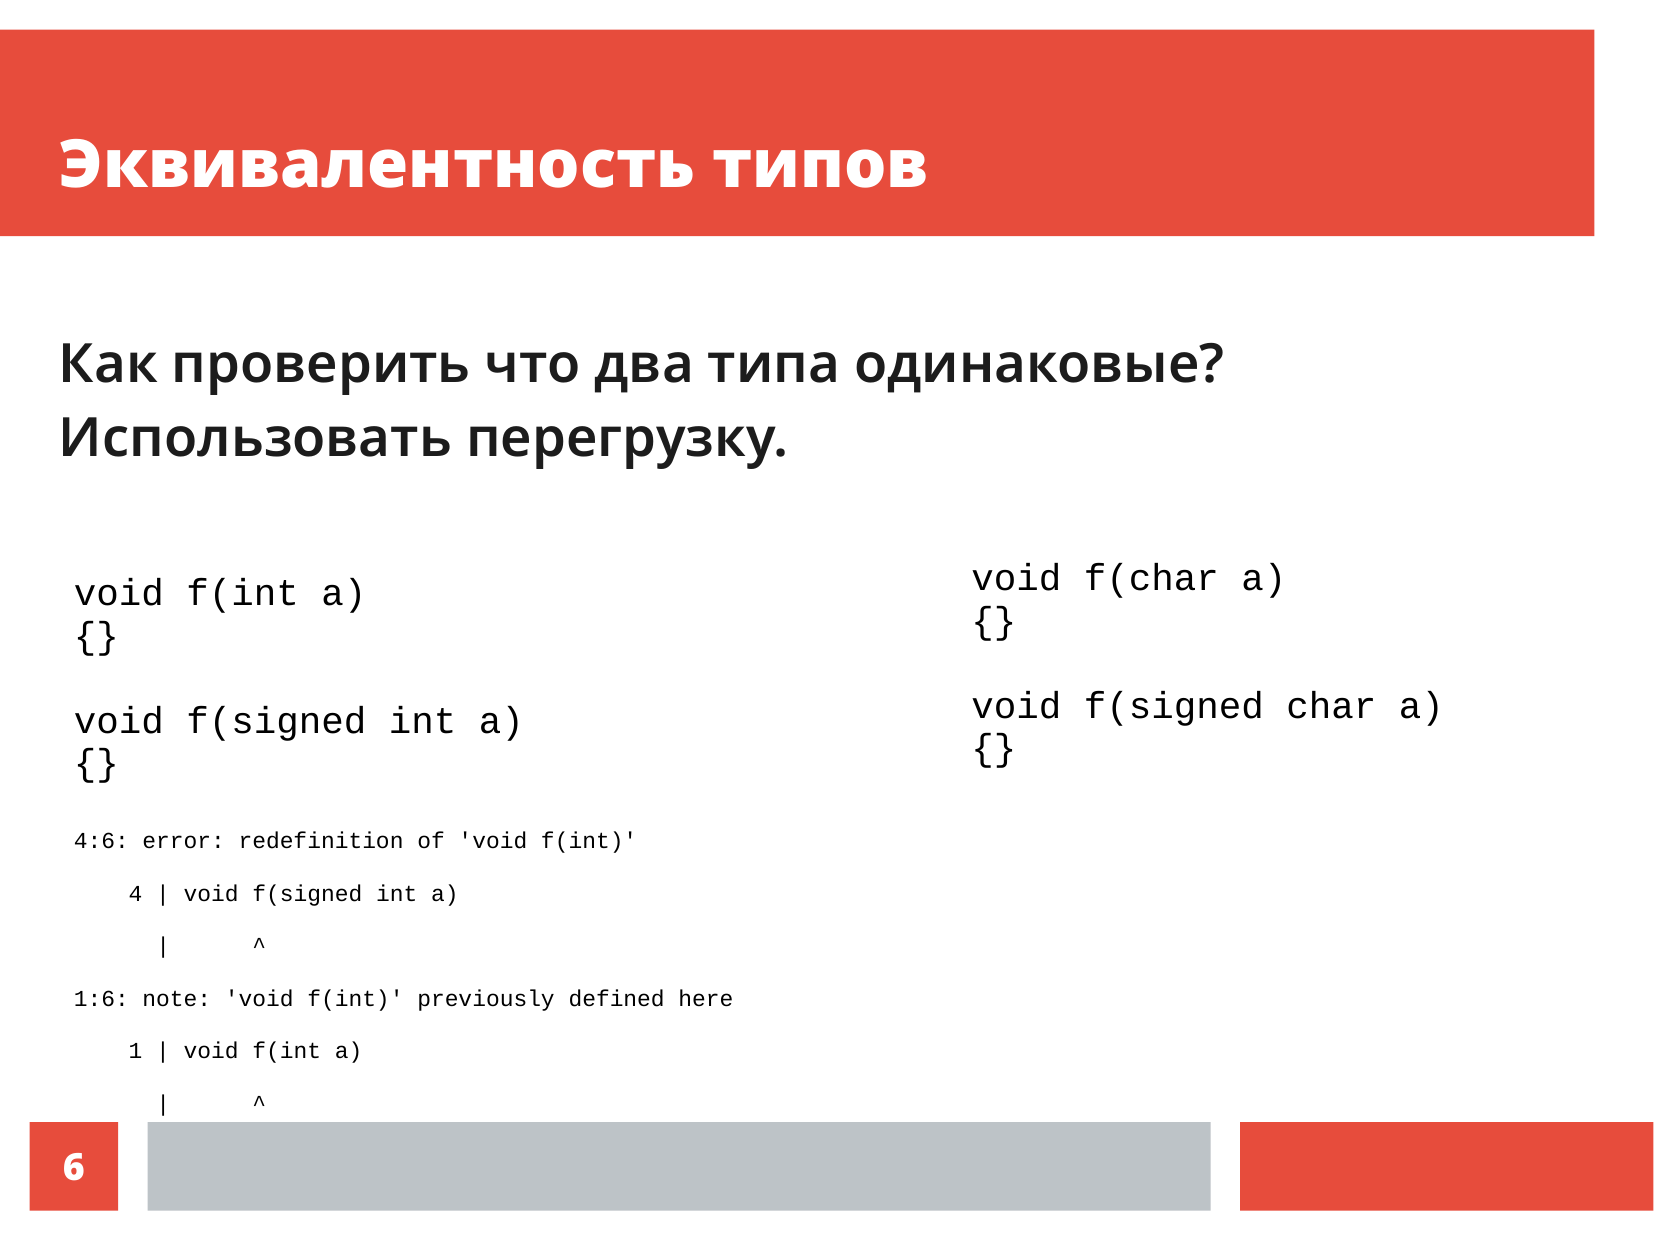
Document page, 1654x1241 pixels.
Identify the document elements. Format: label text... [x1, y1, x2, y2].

text_box void f(int a) {} void f(signed int a) {} 4:6: error: redefinition of 'void f(int)' 4 | void f(signed int a) | ^ 1:6: note: 'void f(int)' previously defined here 1 | void f(int a) | ^ [59, 566, 886, 1146]
text_box void f(char a) {} void f(signed char a) {} [956, 552, 1512, 780]
title Эквивалентность типов [59, 59, 1595, 207]
list Как проверить что два типа одинаковые? Использовать перегрузку. [59, 324, 1565, 1093]
